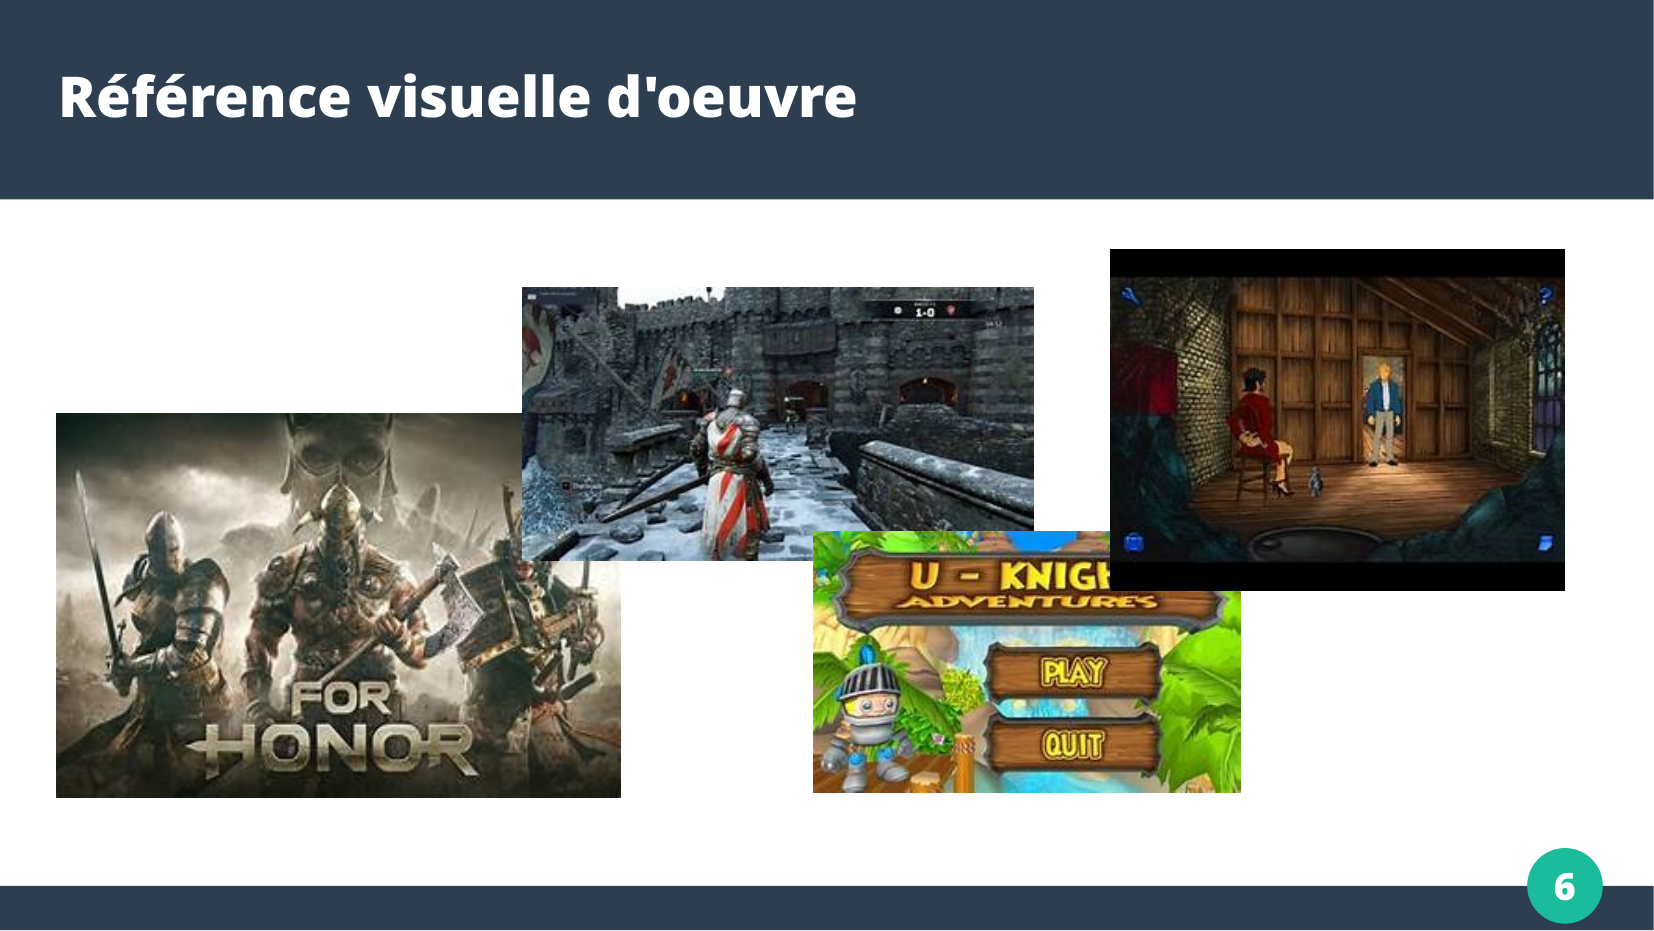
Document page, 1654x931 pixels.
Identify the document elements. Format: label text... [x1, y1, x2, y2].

picture [56, 249, 1565, 798]
title Référence visuelle d'oeuvre [59, 37, 1595, 155]
